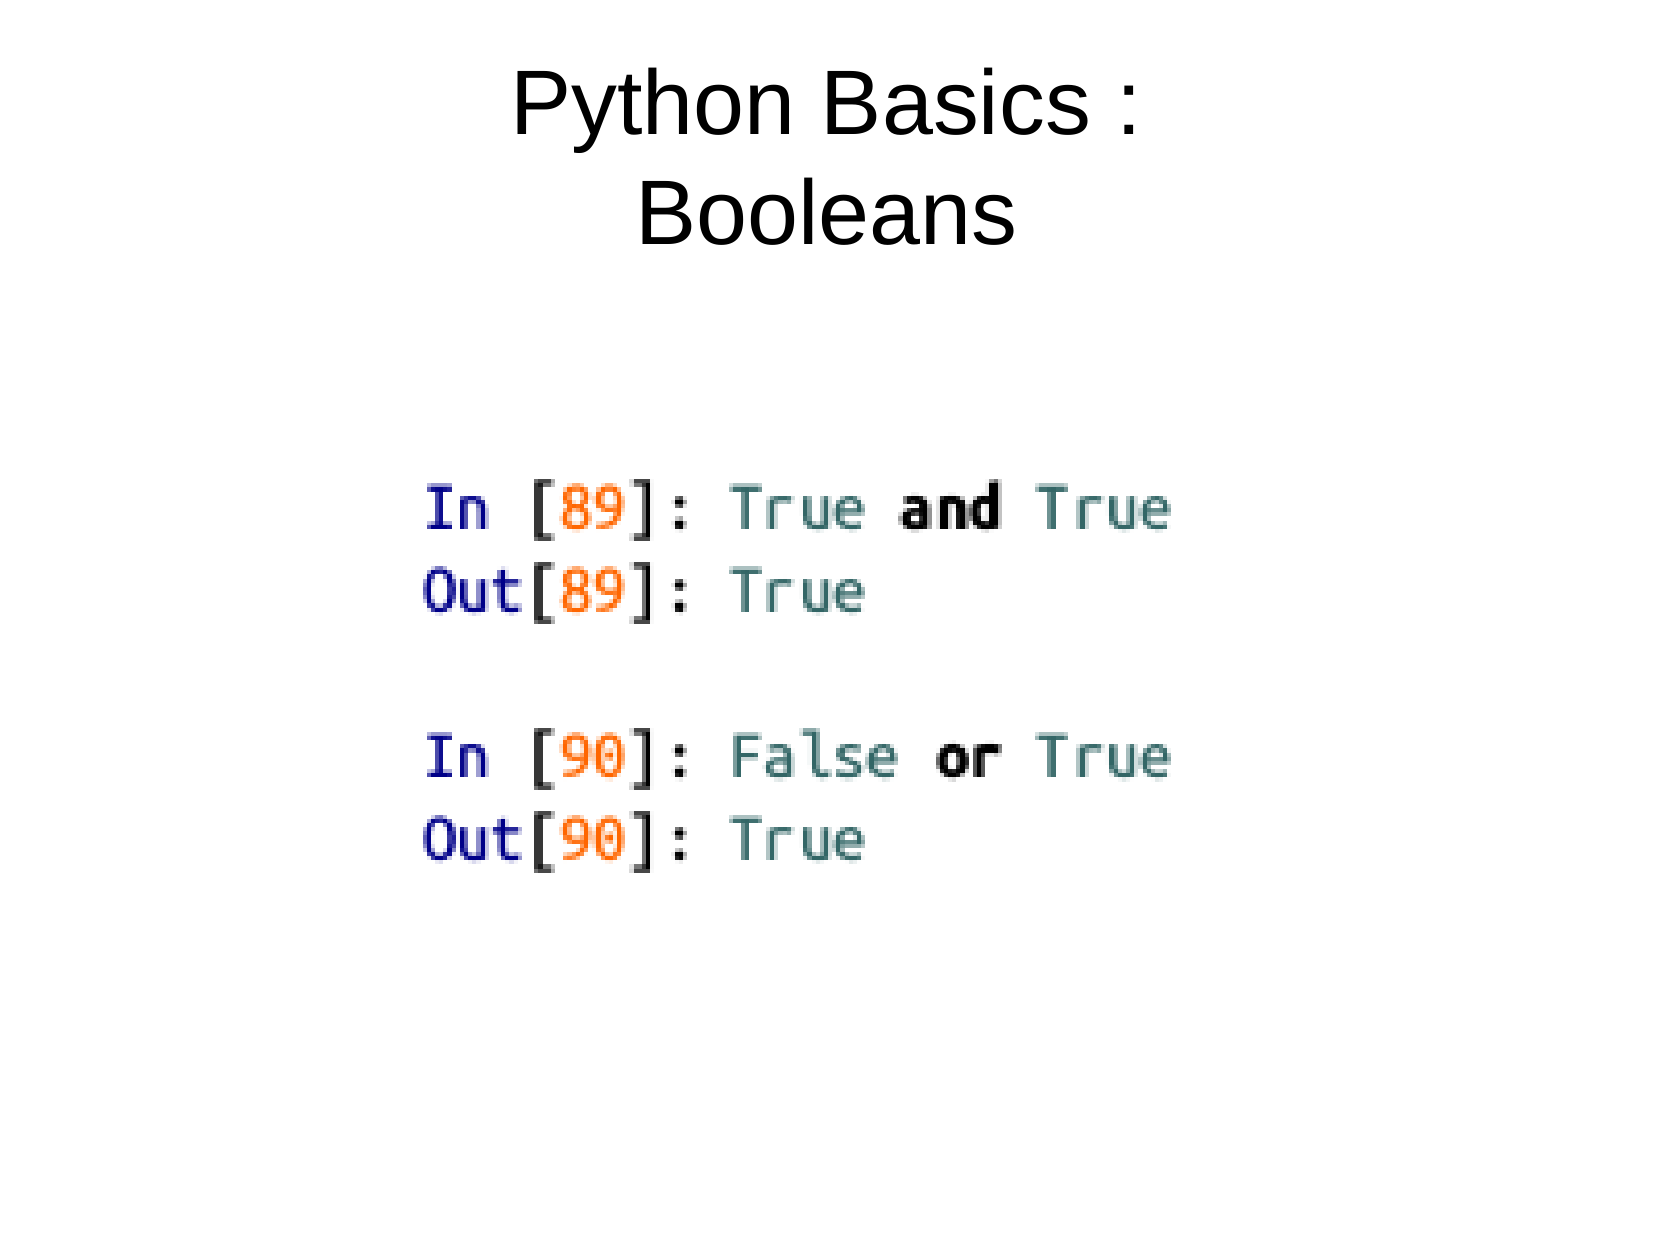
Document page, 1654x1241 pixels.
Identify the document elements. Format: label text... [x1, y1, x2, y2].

picture [390, 434, 1263, 923]
text_box Python Basics : Booleans [82, 49, 1571, 257]
